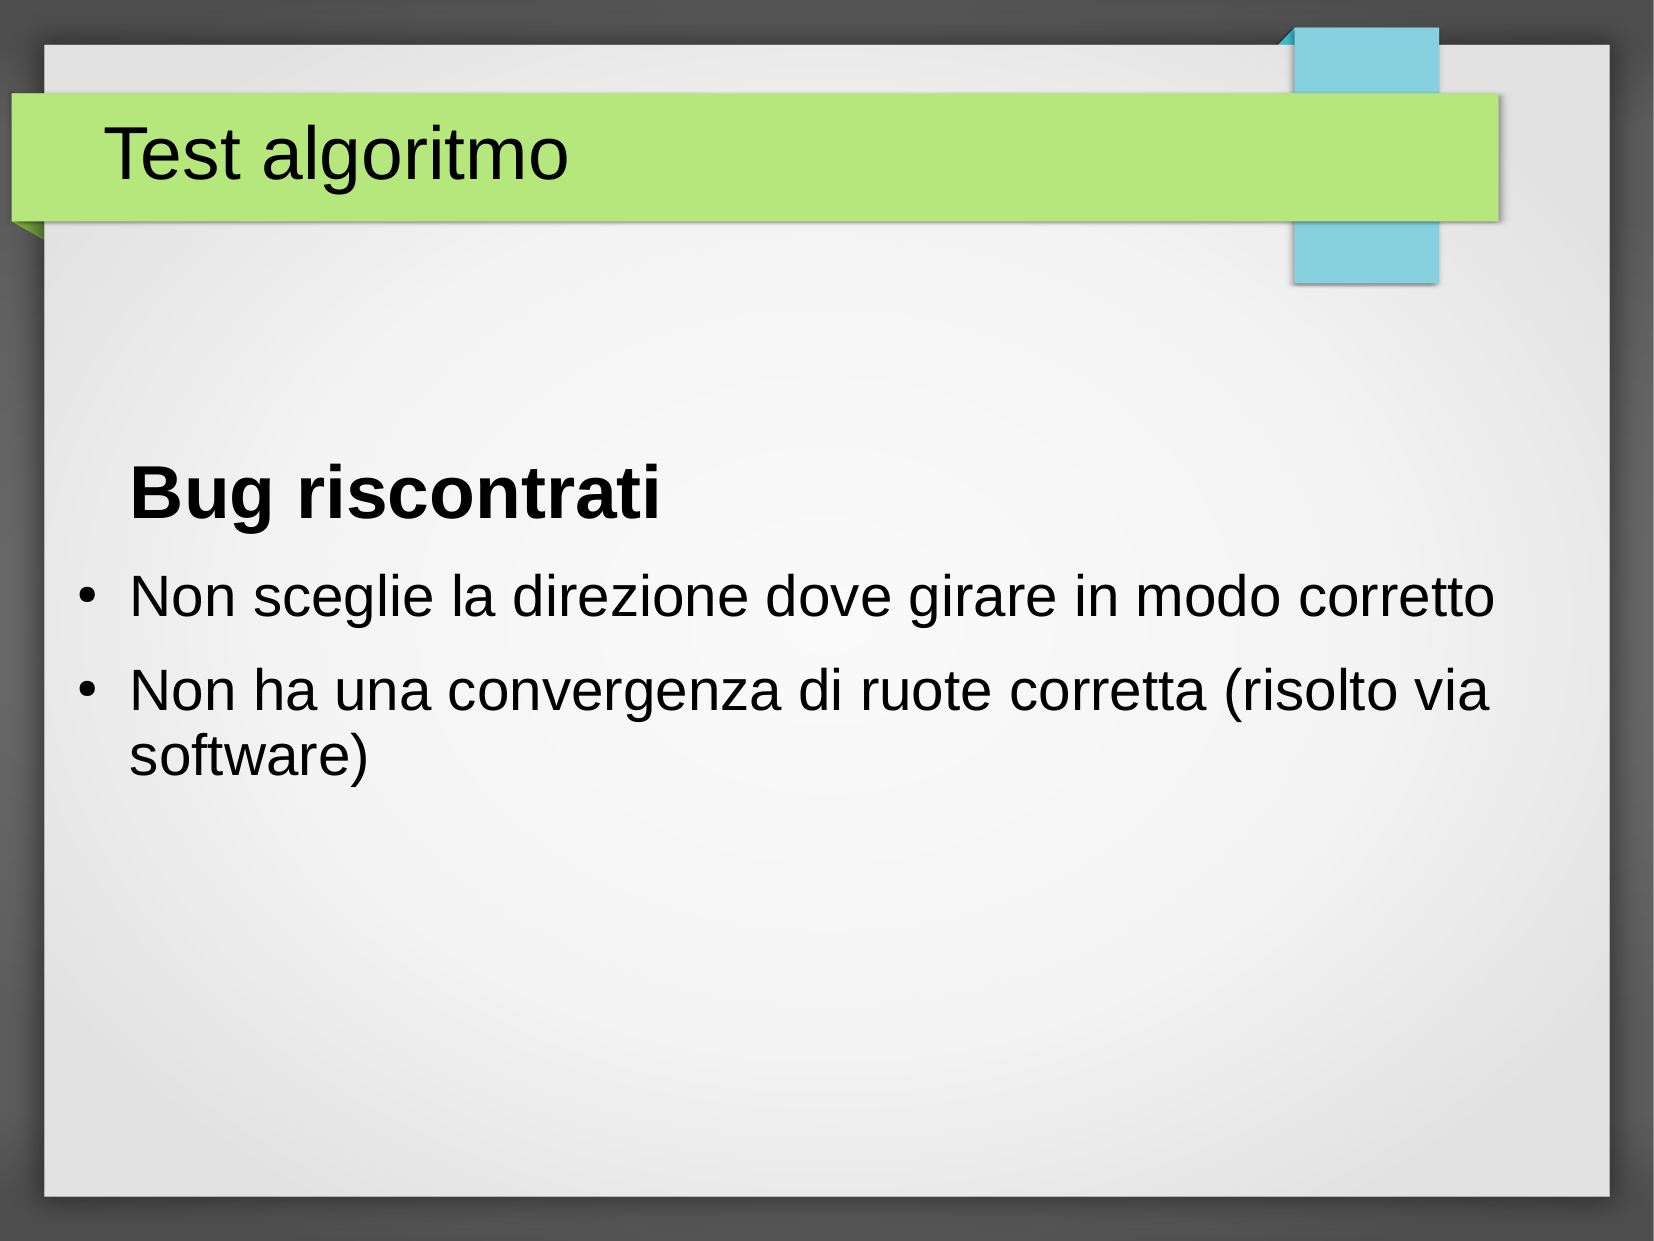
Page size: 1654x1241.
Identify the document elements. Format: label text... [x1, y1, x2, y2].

list Bug riscontrati Non sceglie la direzione dove girare in modo corretto Non ha una convergenza di ruote corretta (risolto via software) [59, 450, 1548, 875]
title Test algoritmo [82, 94, 1264, 213]
picture [0, 0, 1654, 1241]
